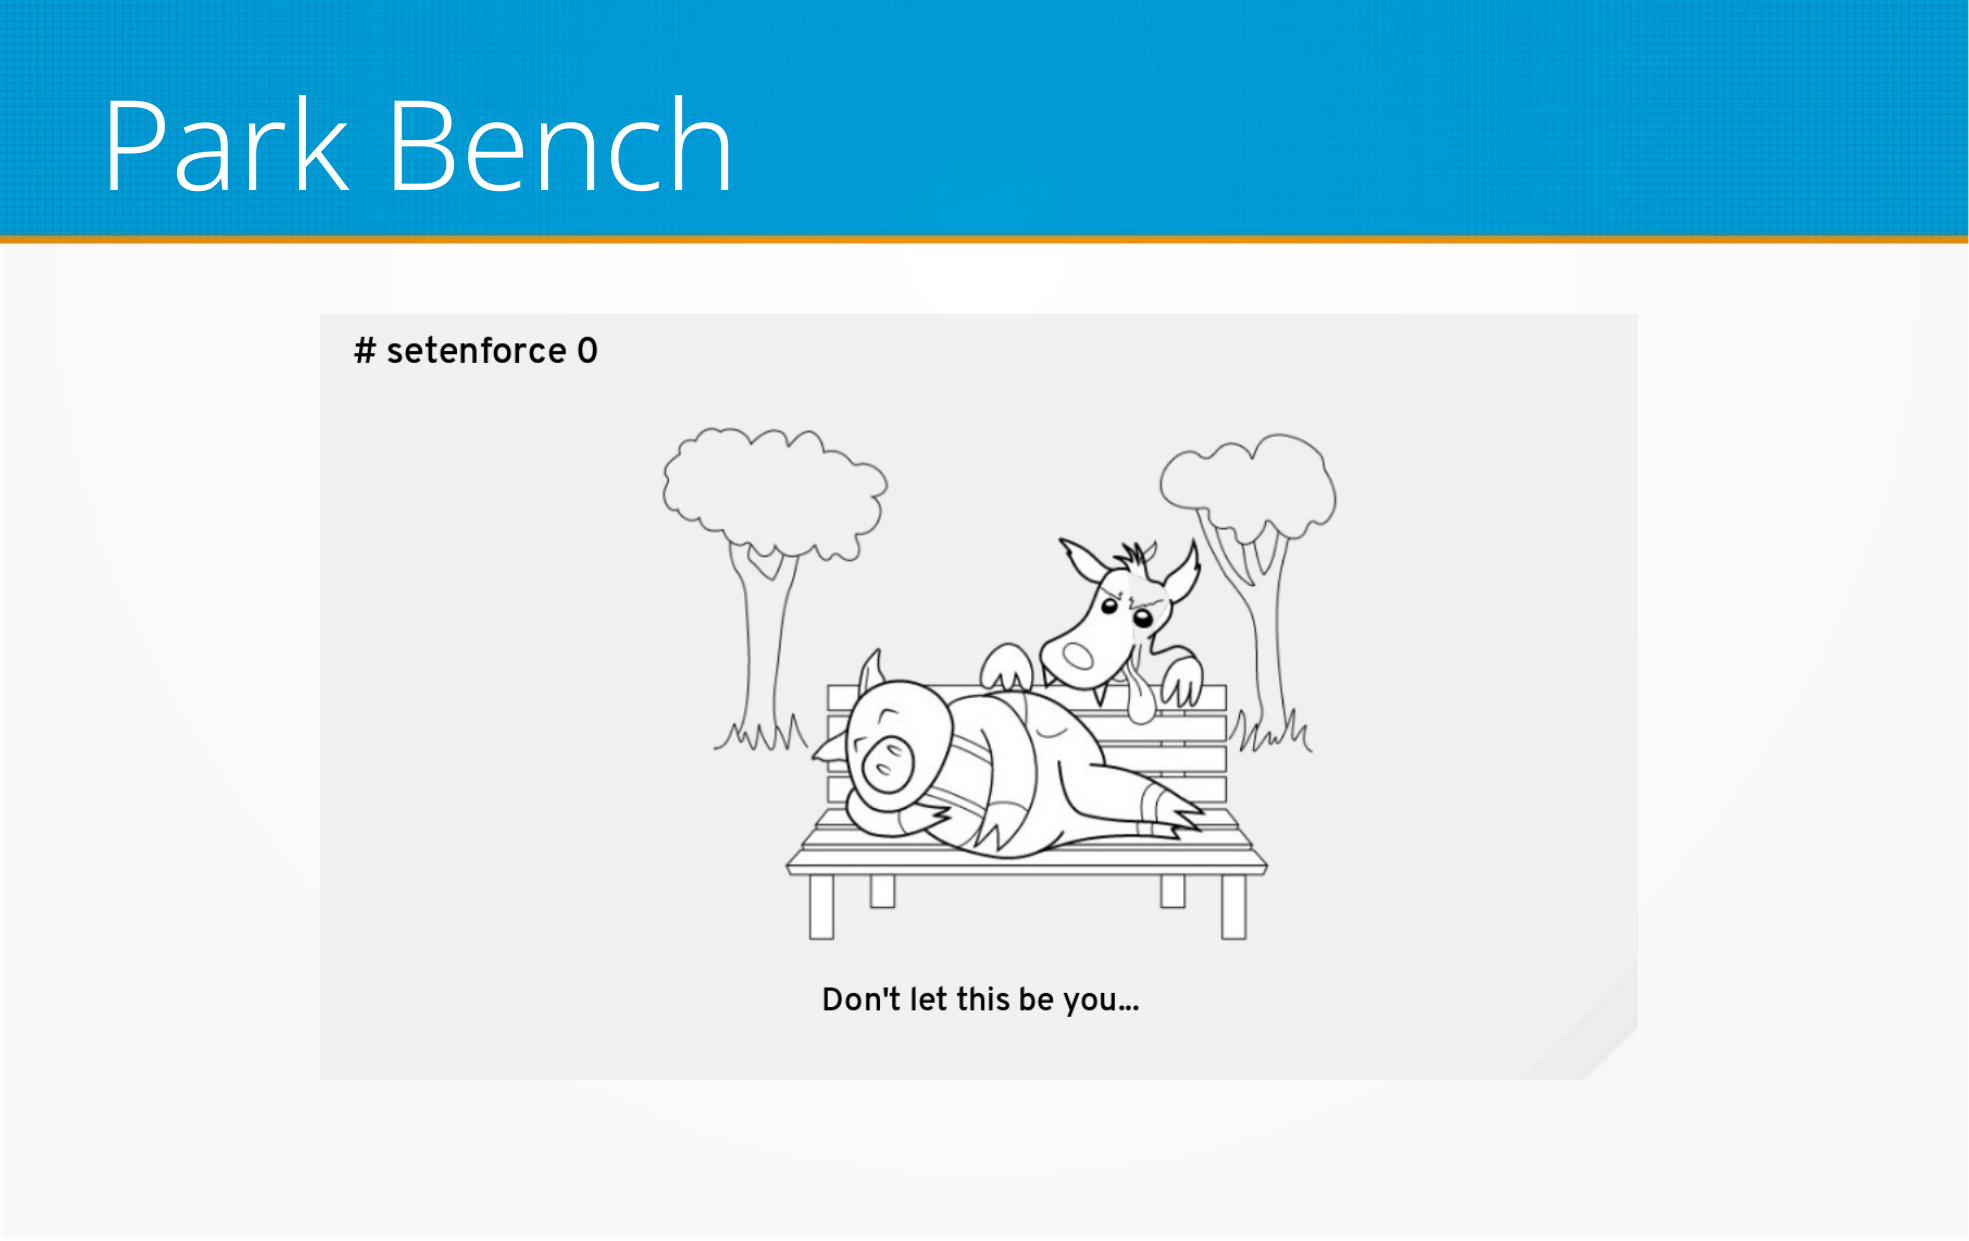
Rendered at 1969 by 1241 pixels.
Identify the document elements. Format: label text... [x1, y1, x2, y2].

title Park Bench [98, 19, 1870, 227]
picture [0, 233, 1969, 1241]
